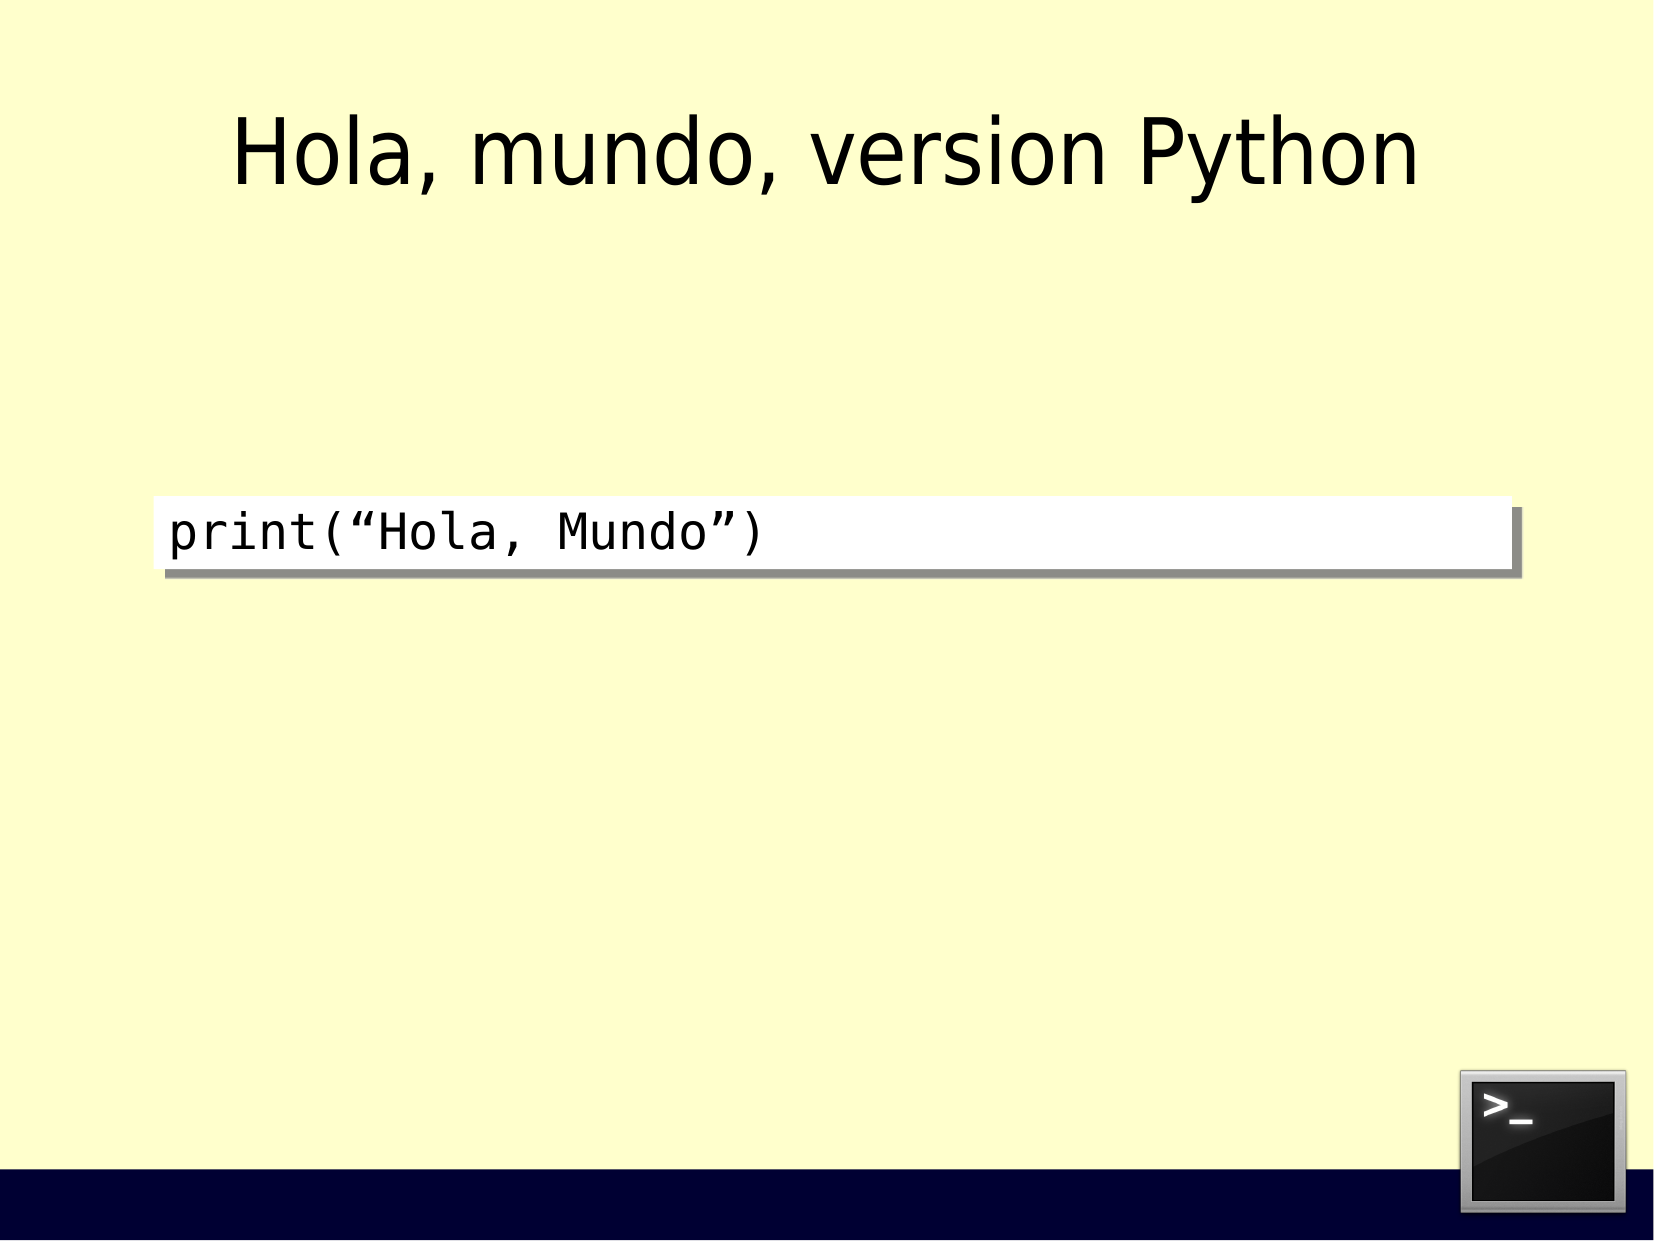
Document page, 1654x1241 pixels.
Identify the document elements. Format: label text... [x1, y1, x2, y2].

text_box print(“Hola, Mundo”) [153, 496, 1512, 570]
picture [1452, 1051, 1634, 1233]
title Hola, mundo, version Python [82, 49, 1571, 257]
